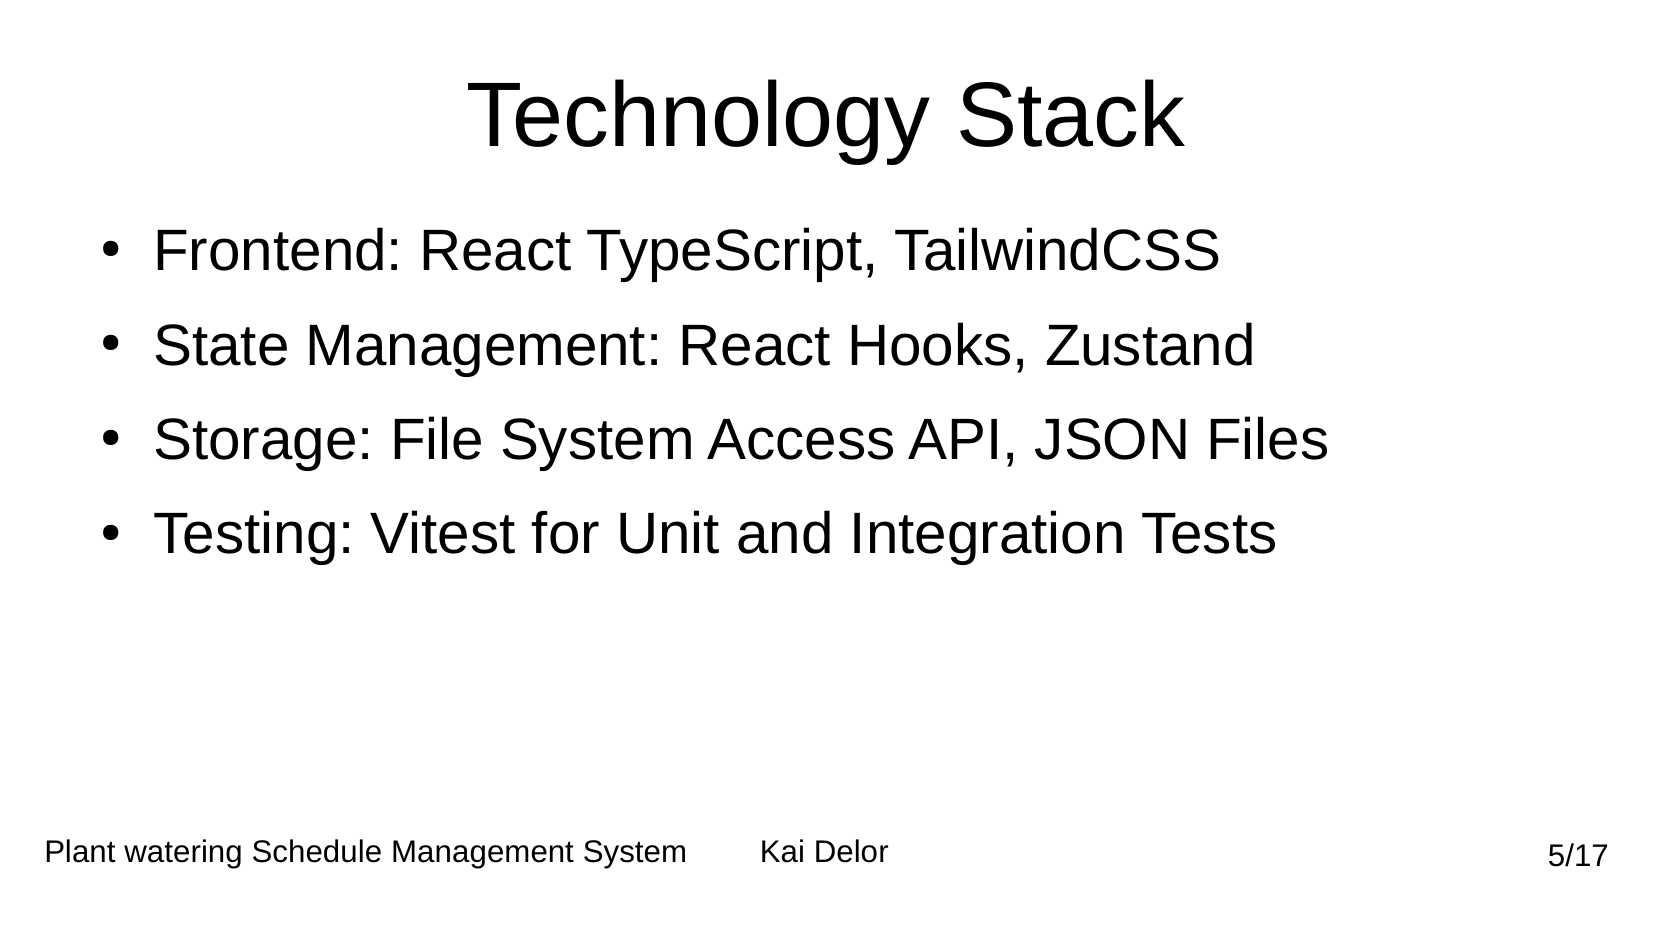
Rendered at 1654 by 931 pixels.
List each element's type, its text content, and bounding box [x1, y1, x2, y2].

text_box Plant watering Schedule Management System [29, 826, 701, 877]
text_box <Foliennummer>/17 [1358, 830, 1625, 886]
title Technology Stack [82, 37, 1571, 193]
list Frontend: React TypeScript, TailwindCSS State Management: React Hooks, Zustand Storage: File System Access API, JSON Files Testing: Vitest for Unit and Integration Tests [82, 217, 1571, 758]
text_box Kai Delor [745, 826, 904, 877]
